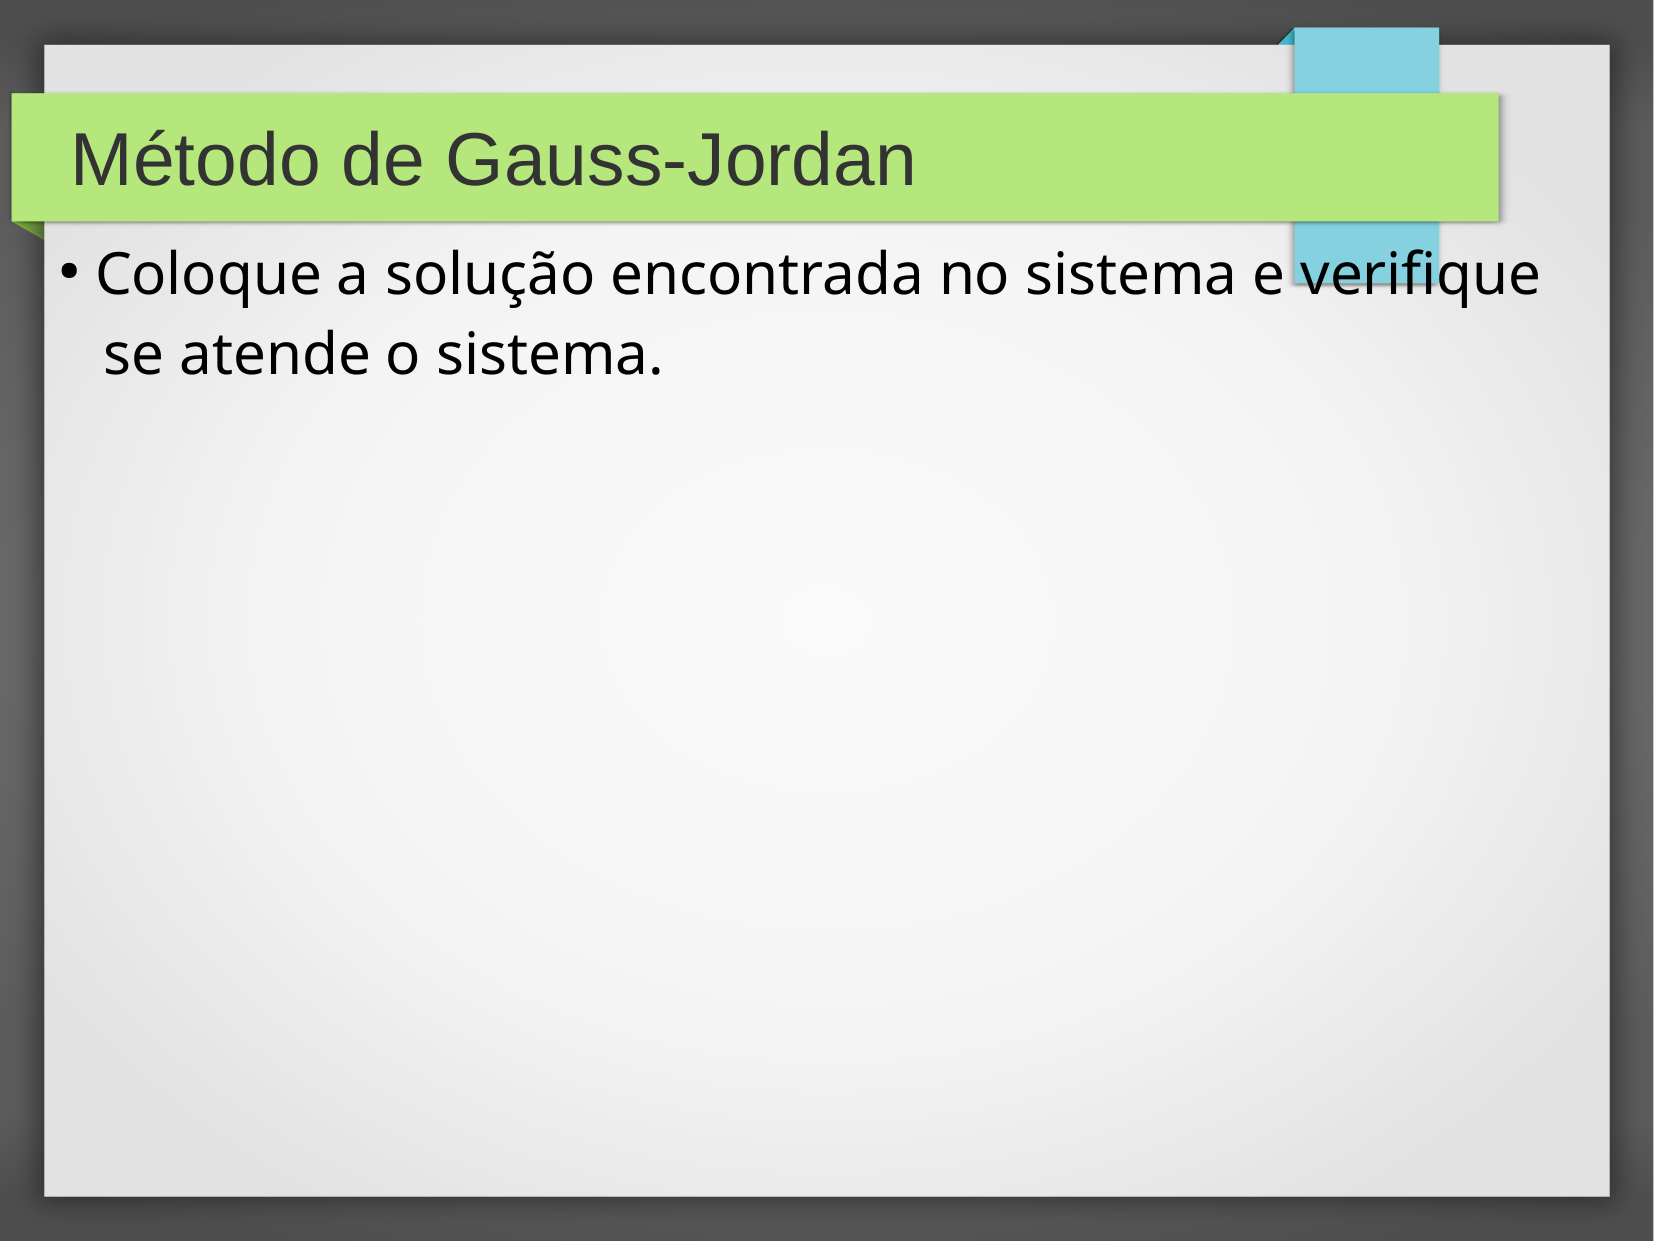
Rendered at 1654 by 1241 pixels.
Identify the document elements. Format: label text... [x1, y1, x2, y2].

picture [0, 0, 1654, 1241]
title Método de Gauss-Jordan [70, 106, 1229, 207]
text_box Coloque a solução encontrada no sistema e verifique se atende o sistema. [59, 207, 1560, 1051]
